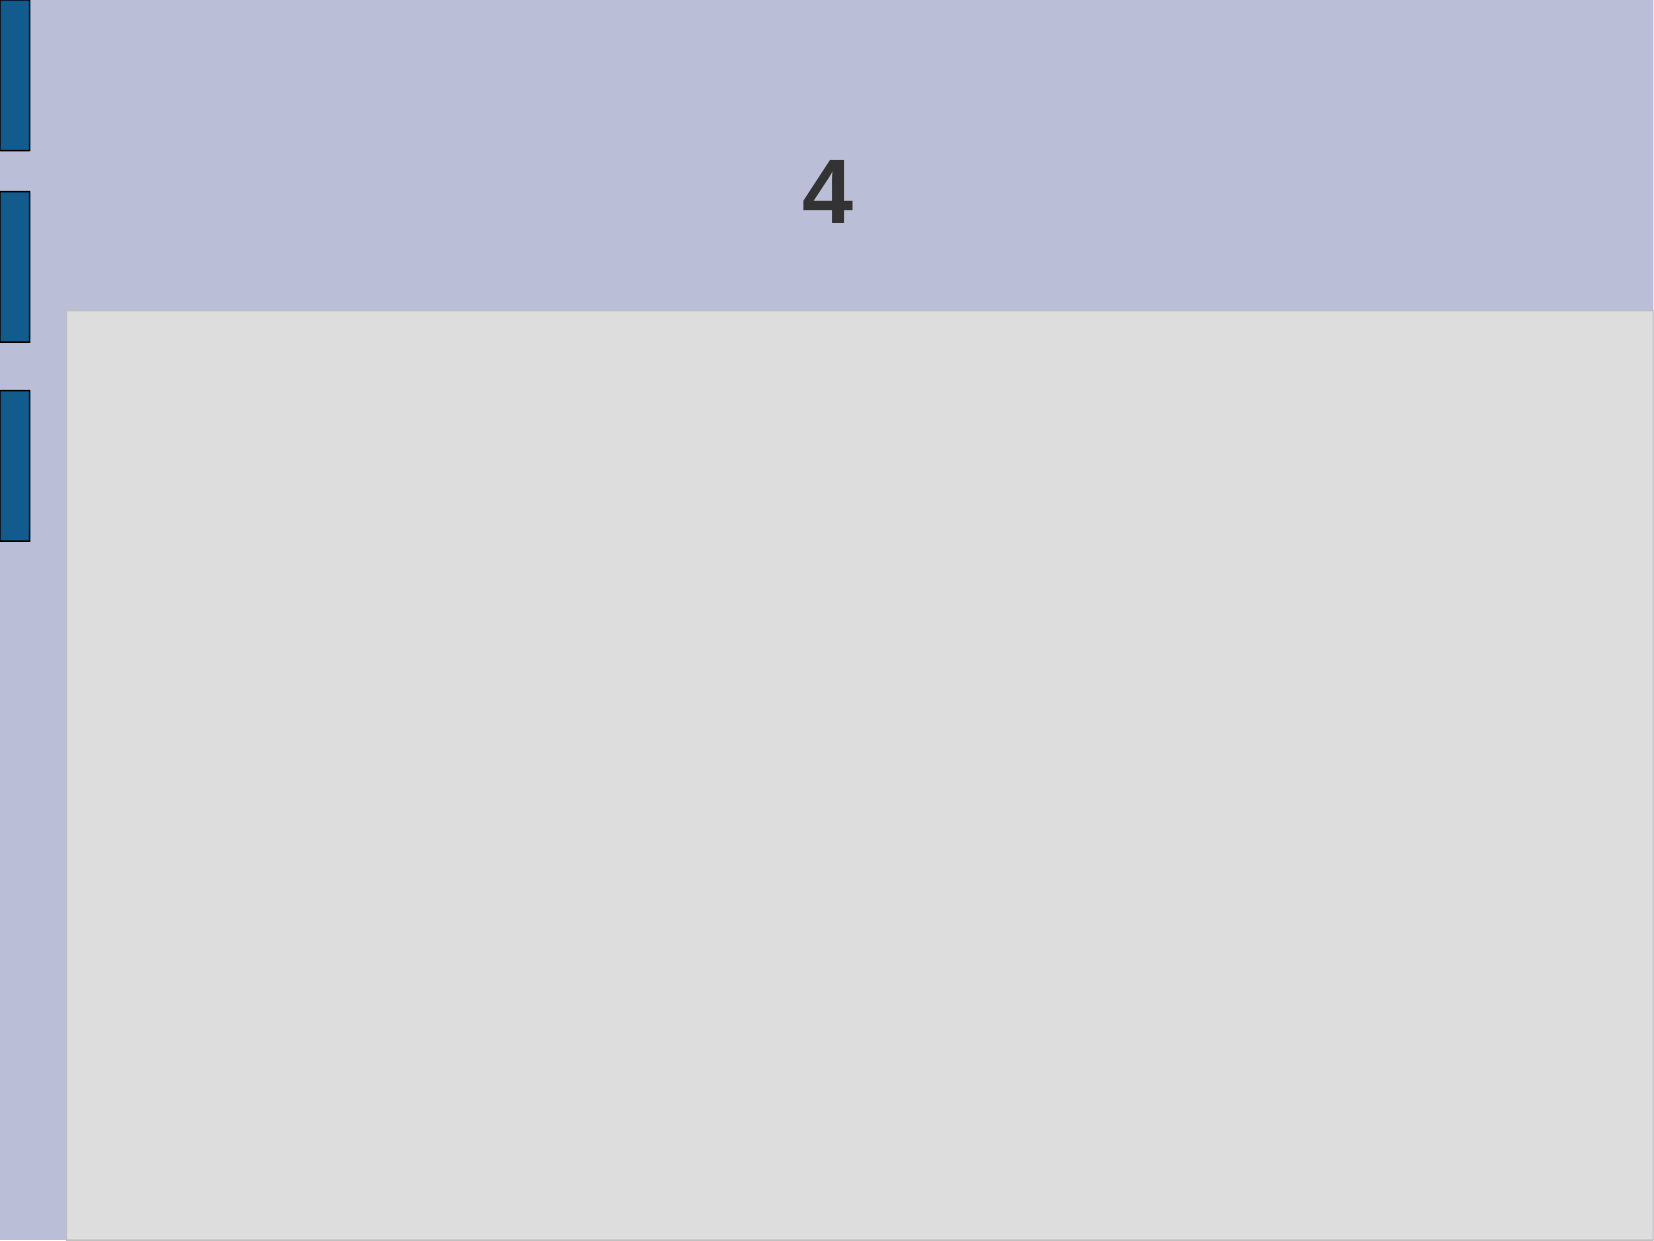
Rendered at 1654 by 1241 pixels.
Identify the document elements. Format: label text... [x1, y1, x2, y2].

title 4 [121, 98, 1534, 291]
